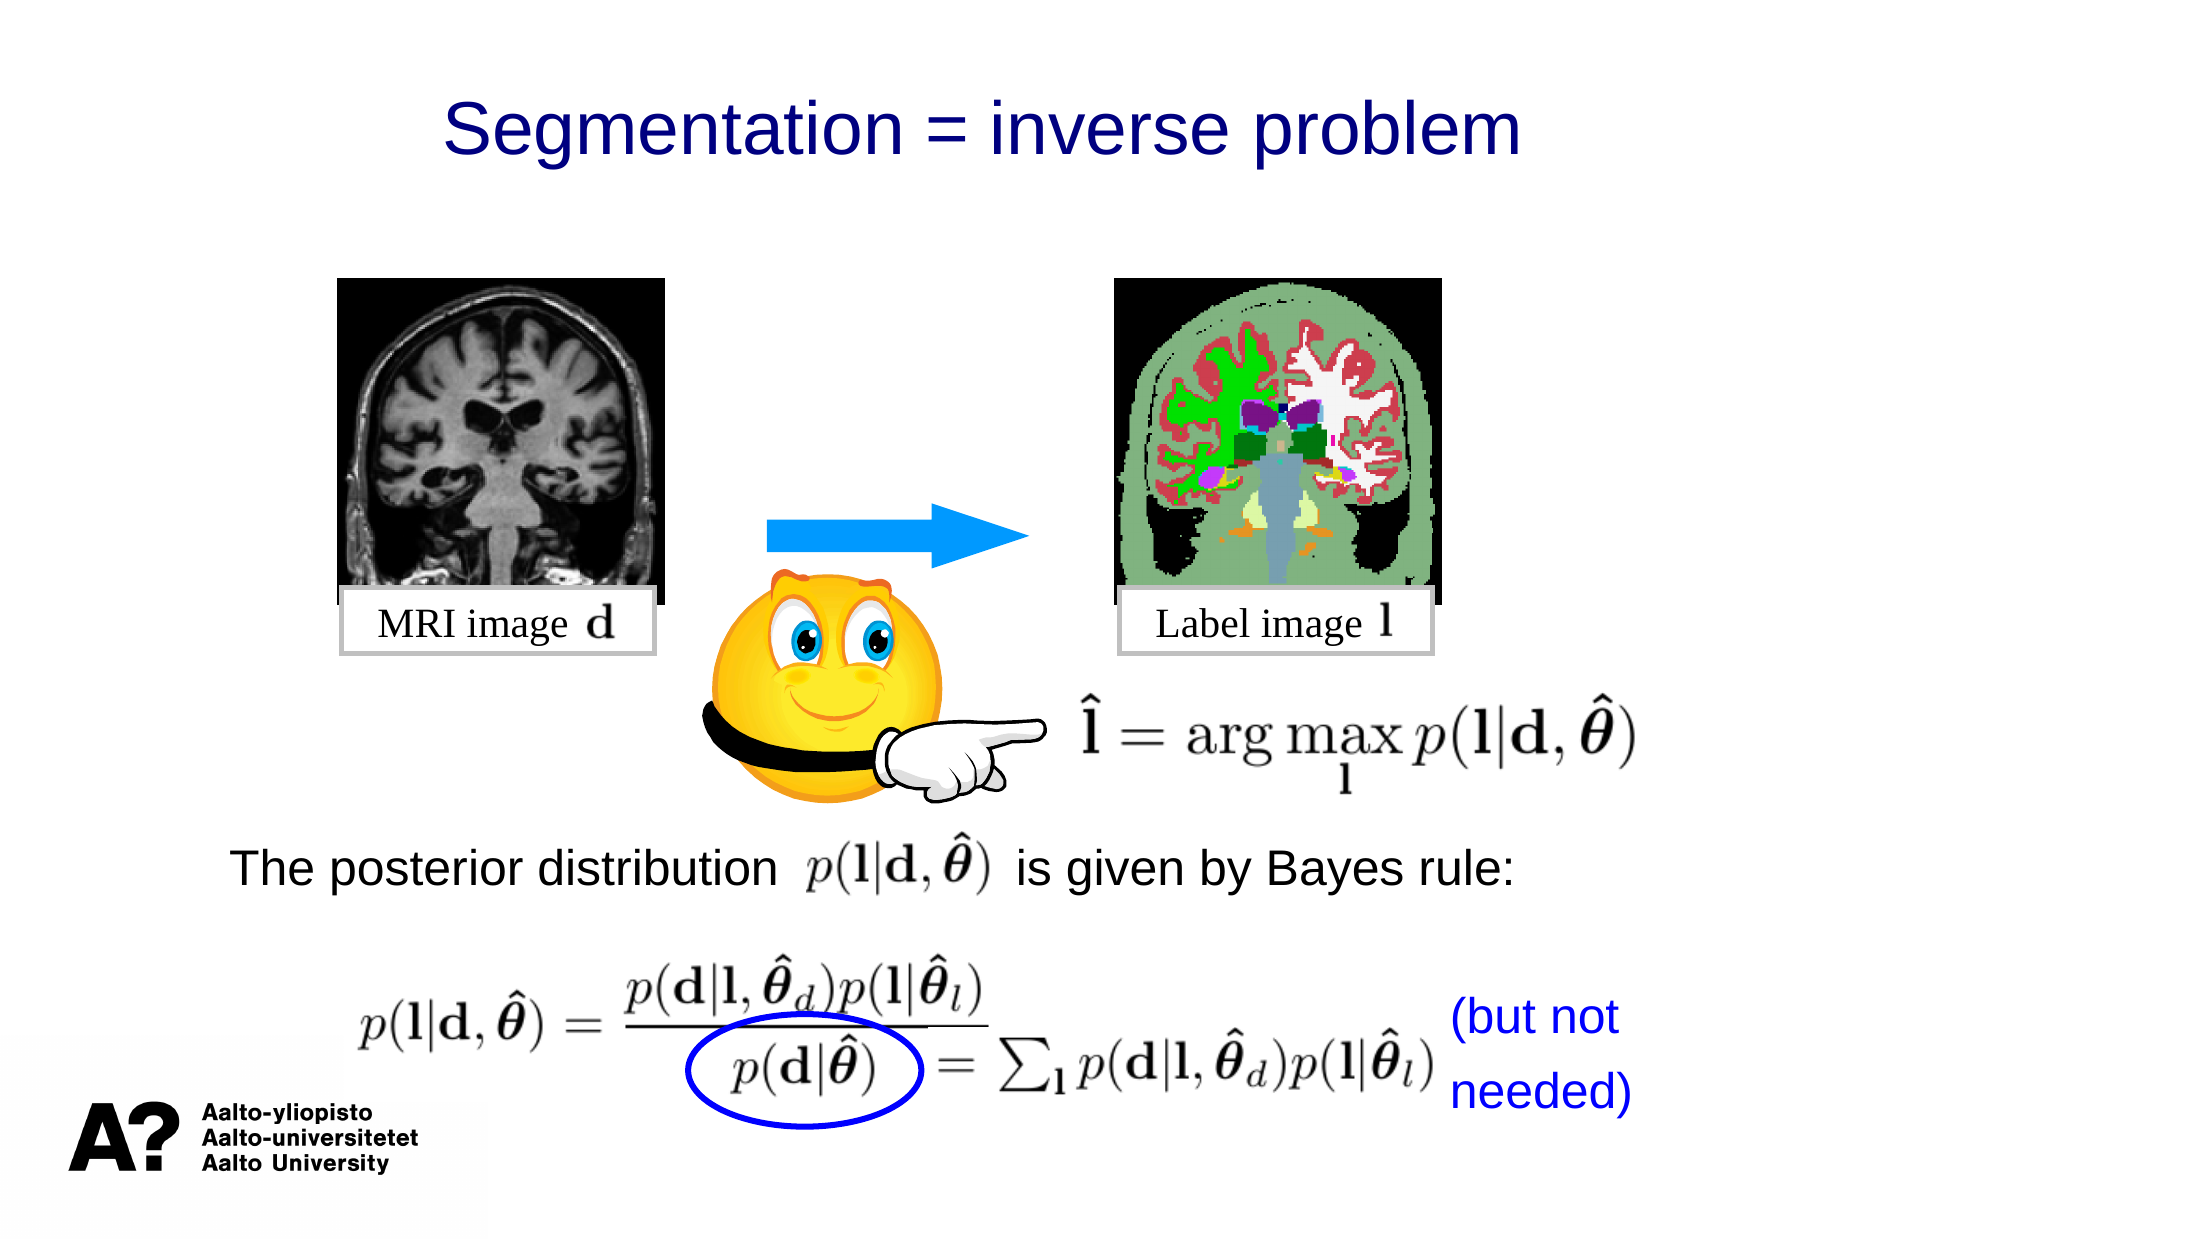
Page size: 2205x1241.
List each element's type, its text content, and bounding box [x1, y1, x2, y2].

text_box [766, 503, 1030, 568]
picture [1114, 278, 1442, 649]
picture [806, 831, 991, 904]
picture [1068, 681, 1638, 799]
title Segmentation = inverse problem [326, 65, 1640, 179]
text_box Label image [1119, 587, 1433, 654]
picture [337, 278, 665, 605]
picture [702, 568, 1047, 804]
picture [692, 1018, 918, 1102]
text_box MRI image [341, 587, 655, 654]
text_box The posterior distribution is given by Bayes rule: [214, 828, 1665, 1004]
picture [564, 590, 633, 648]
picture [0, 947, 1436, 1239]
text_box (but not needed) [1435, 976, 1708, 1176]
